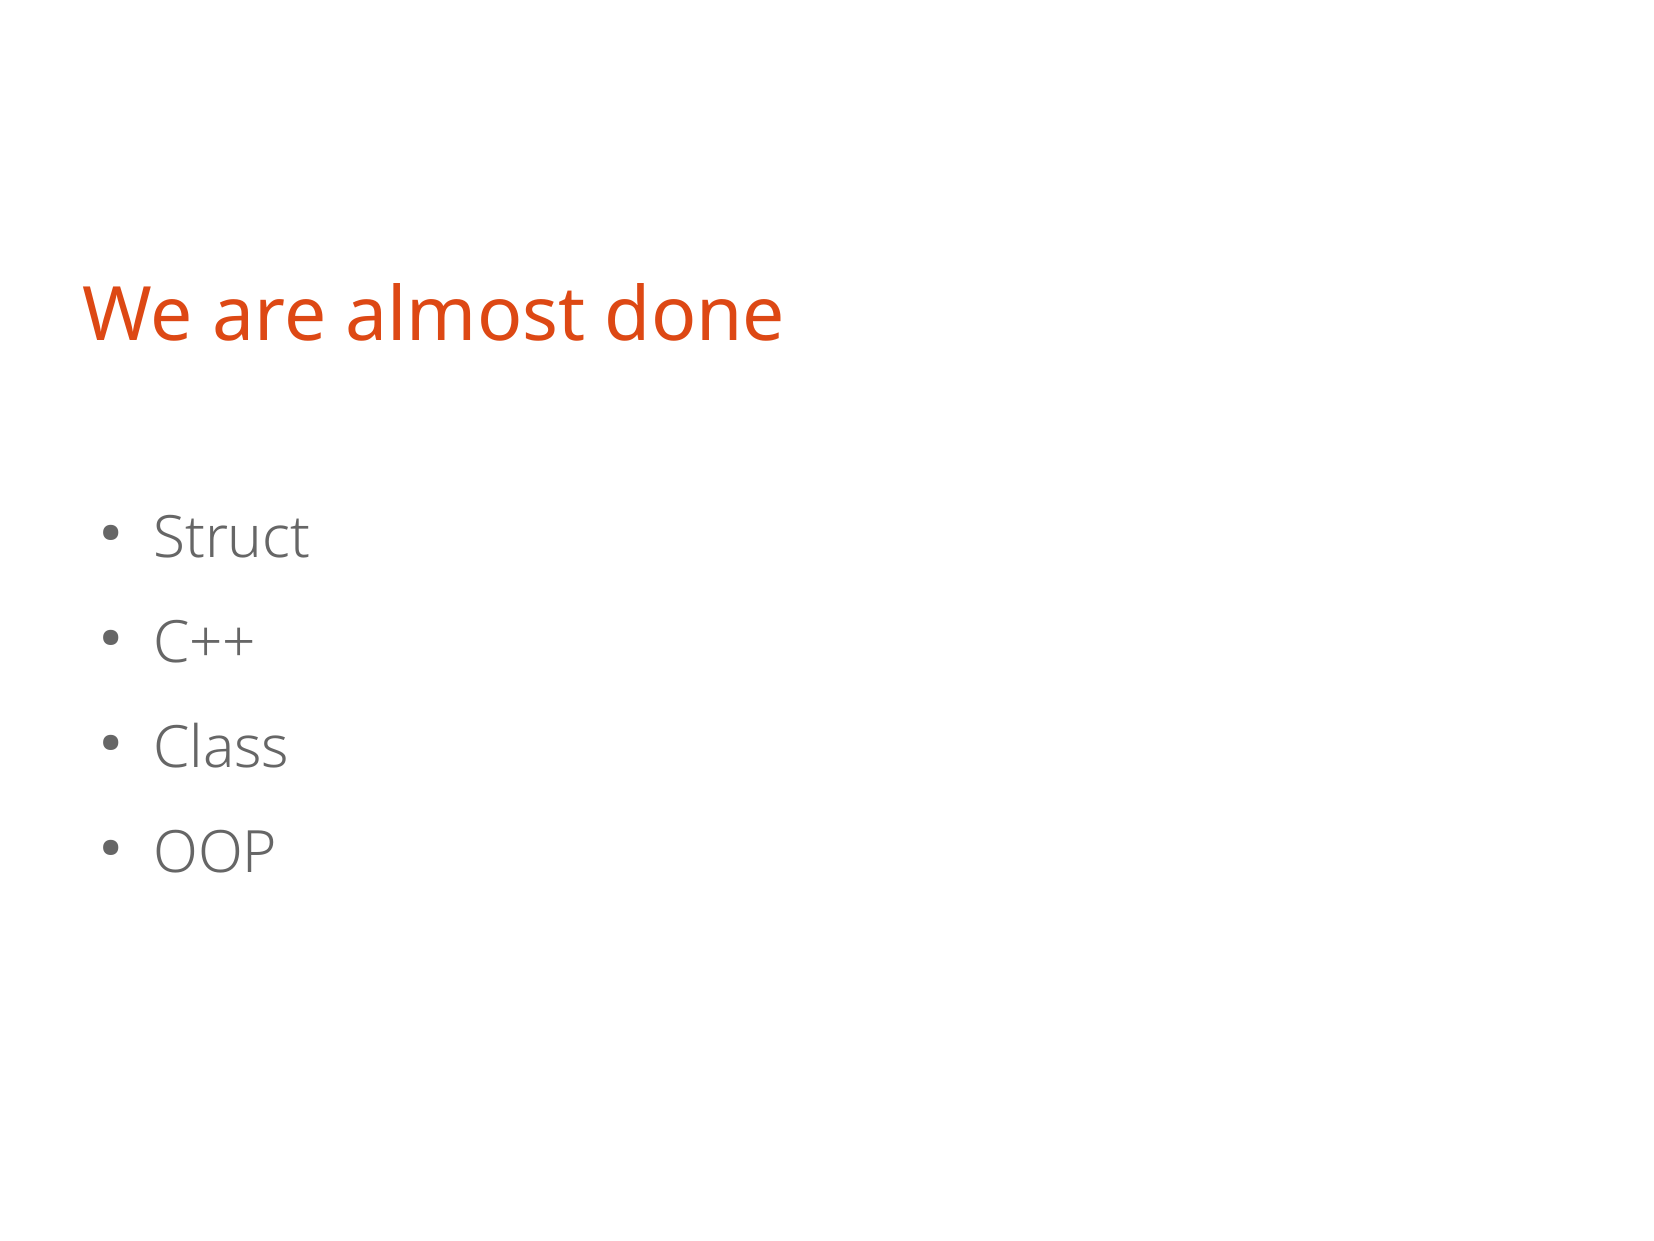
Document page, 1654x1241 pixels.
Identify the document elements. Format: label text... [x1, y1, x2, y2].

title We are almost done [82, 248, 1571, 375]
list Struct C++ Class OOP [82, 389, 1571, 1010]
